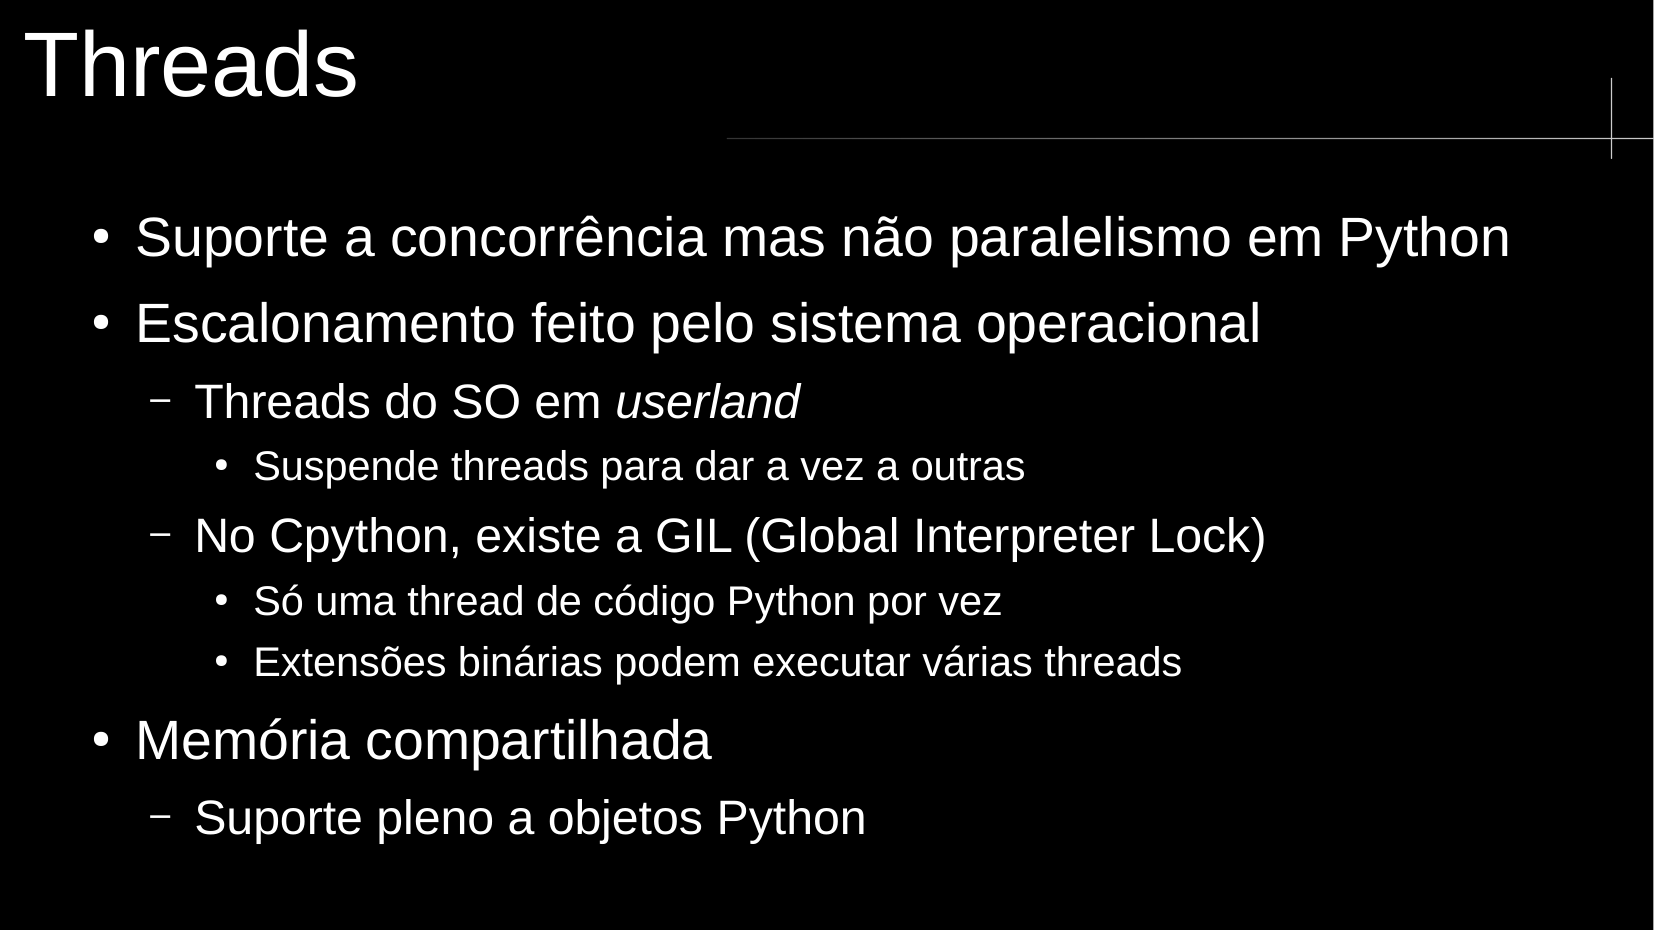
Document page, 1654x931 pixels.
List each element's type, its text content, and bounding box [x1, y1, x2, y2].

title Threads [23, 11, 1589, 119]
list Suporte a concorrência mas não paralelismo em Python Escalonamento feito pelo sistema operacional Threads do SO em userland Suspende threads para dar a vez a outras No Cpython, existe a GIL (Global Interpreter Lock) Só uma thread de código Python por vez Extensões binárias podem executar várias threads Memória compartilhada Suporte pleno a objetos Python [76, 206, 1565, 857]
